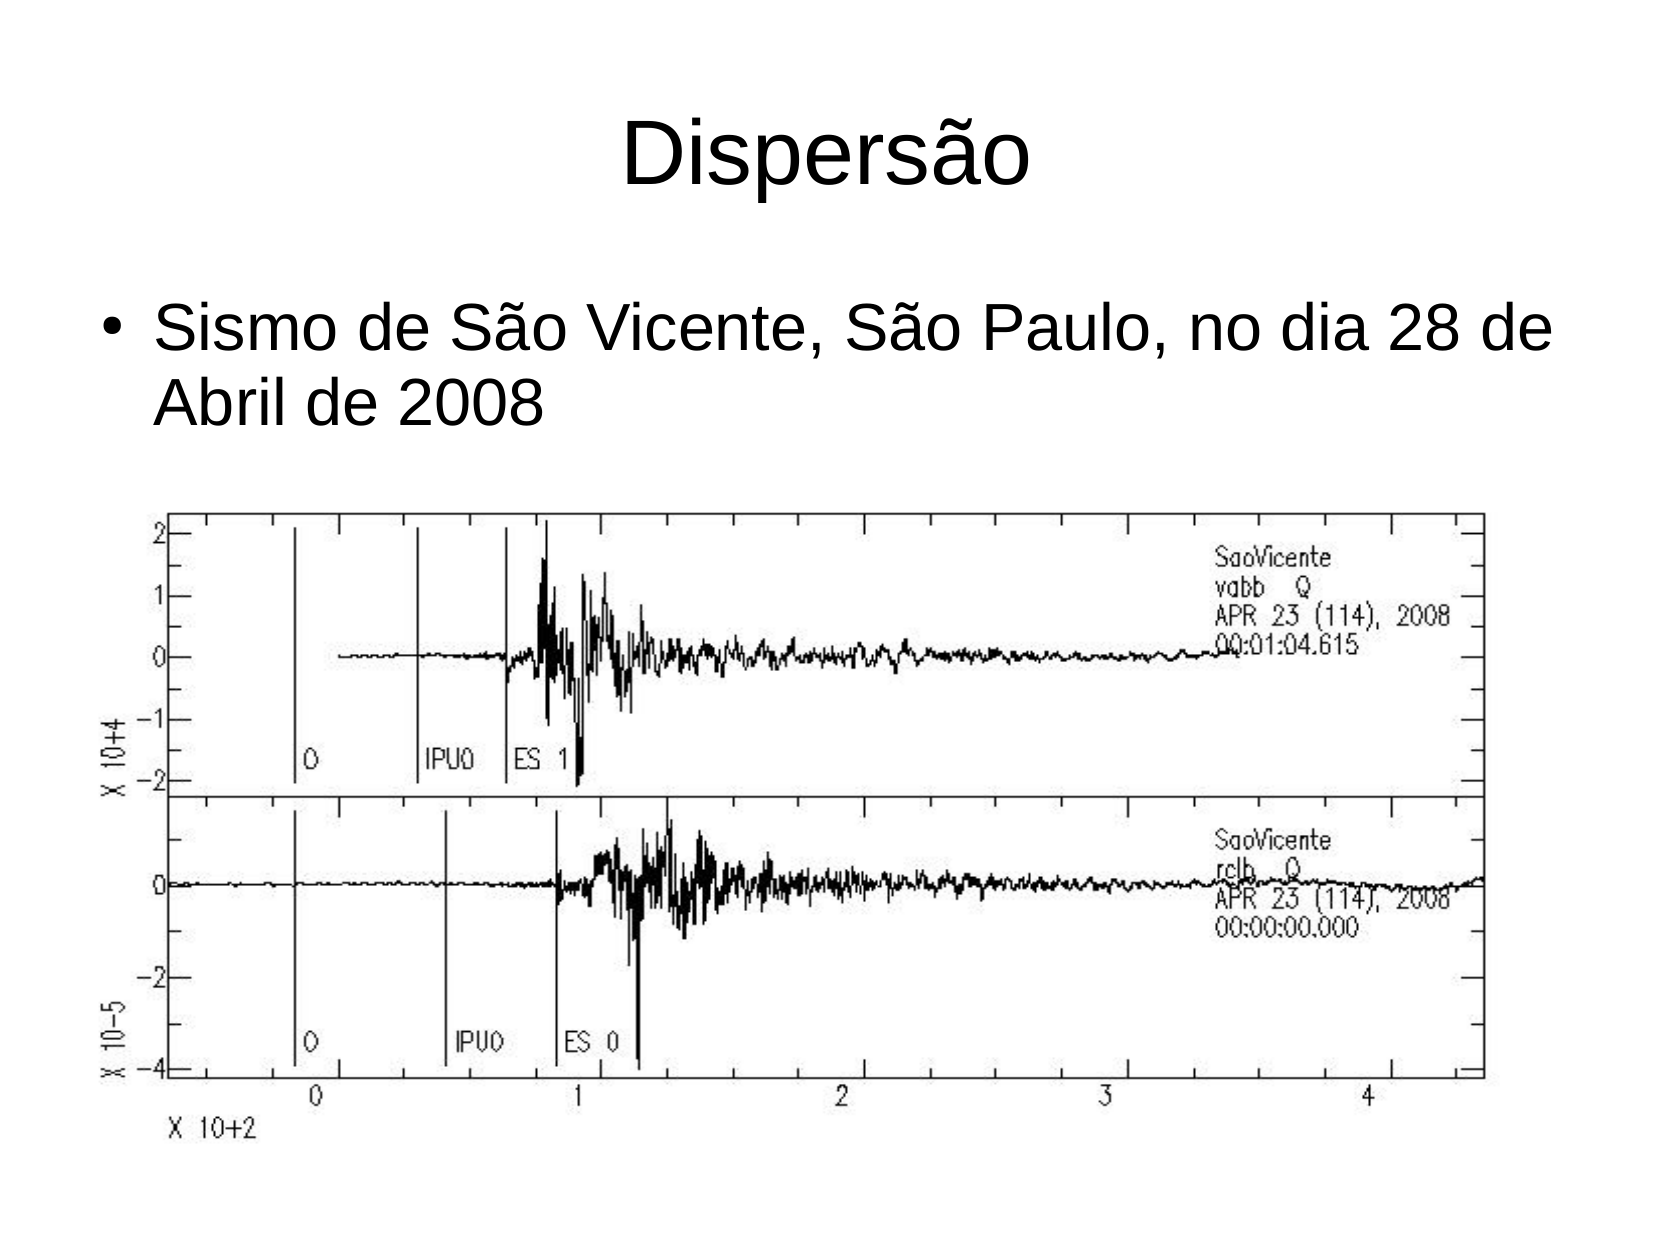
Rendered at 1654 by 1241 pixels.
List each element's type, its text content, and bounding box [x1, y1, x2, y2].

list Sismo de São Vicente, São Paulo, no dia 28 de Abril de 2008 [82, 290, 1571, 1109]
picture [51, 456, 1528, 1160]
title Dispersão [82, 49, 1571, 257]
